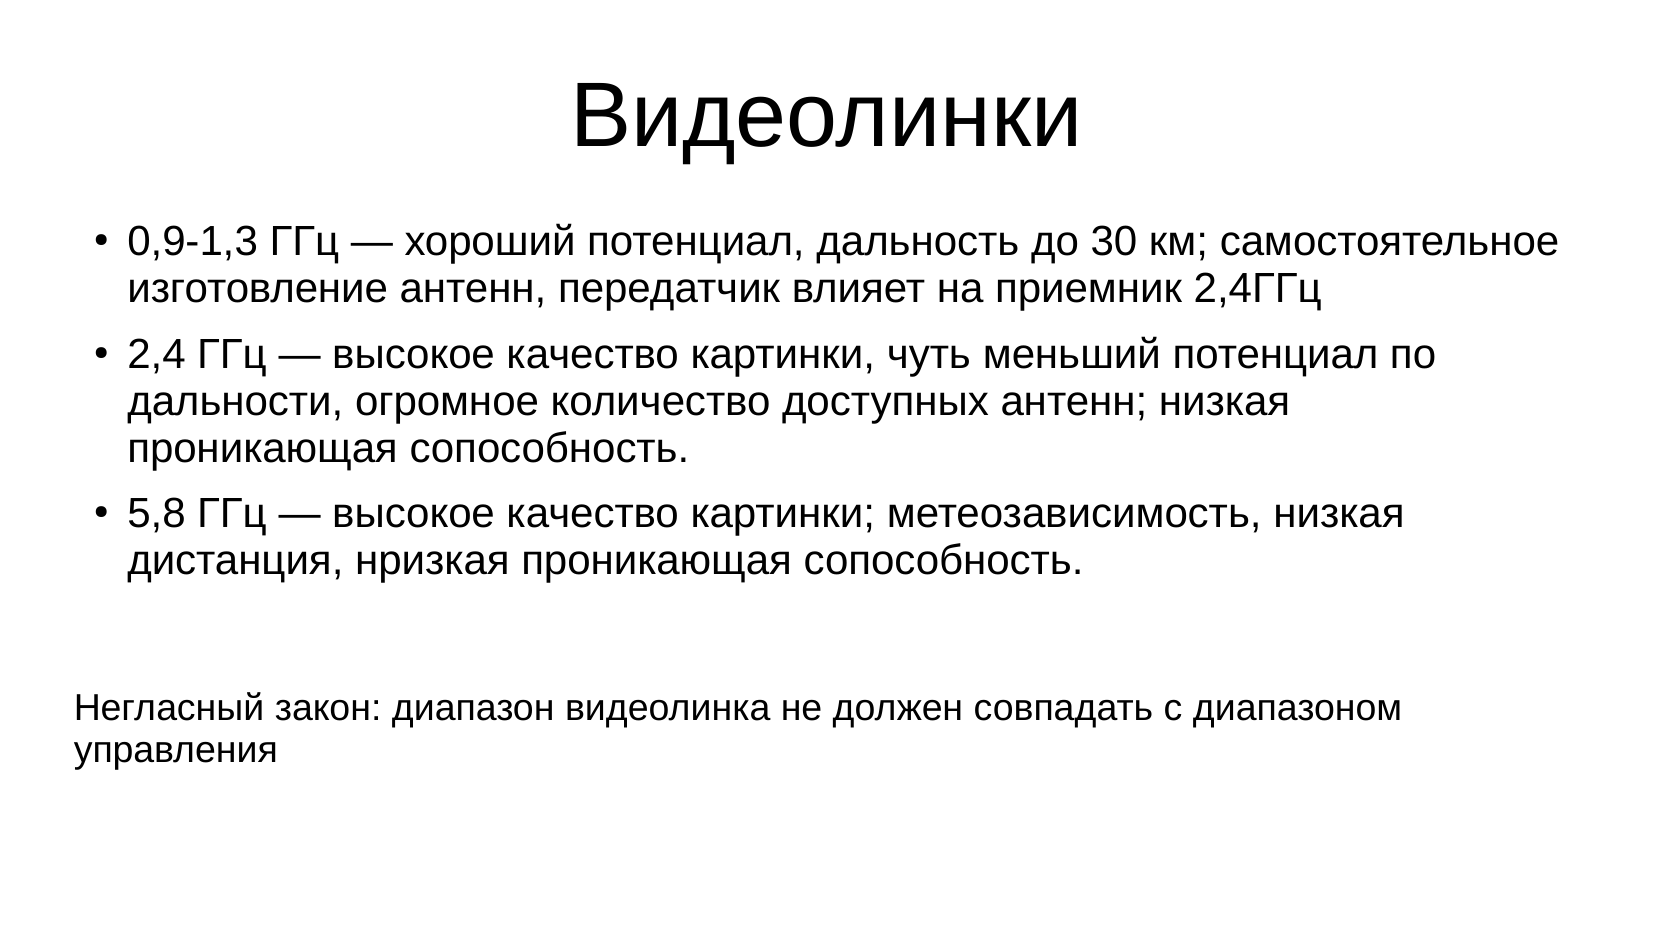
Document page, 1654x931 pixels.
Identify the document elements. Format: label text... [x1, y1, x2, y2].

list 0,9-1,3 ГГц — хороший потенциал, дальность до 30 км; самостоятельное изготовление антенн, передатчик влияет на приемник 2,4ГГц 2,4 ГГц — высокое качество картинки, чуть меньший потенциал по дальности, огромное количество доступных антенн; низкая проникающая сопособность. 5,8 ГГц — высокое качество картинки; метеозависимость, низкая дистанция, нризкая проникающая сопособность. [82, 217, 1571, 621]
title Видеолинки [82, 37, 1571, 193]
text_box Негласный закон: диапазон видеолинка не должен совпадать с диапазоном управления [59, 679, 1595, 886]
